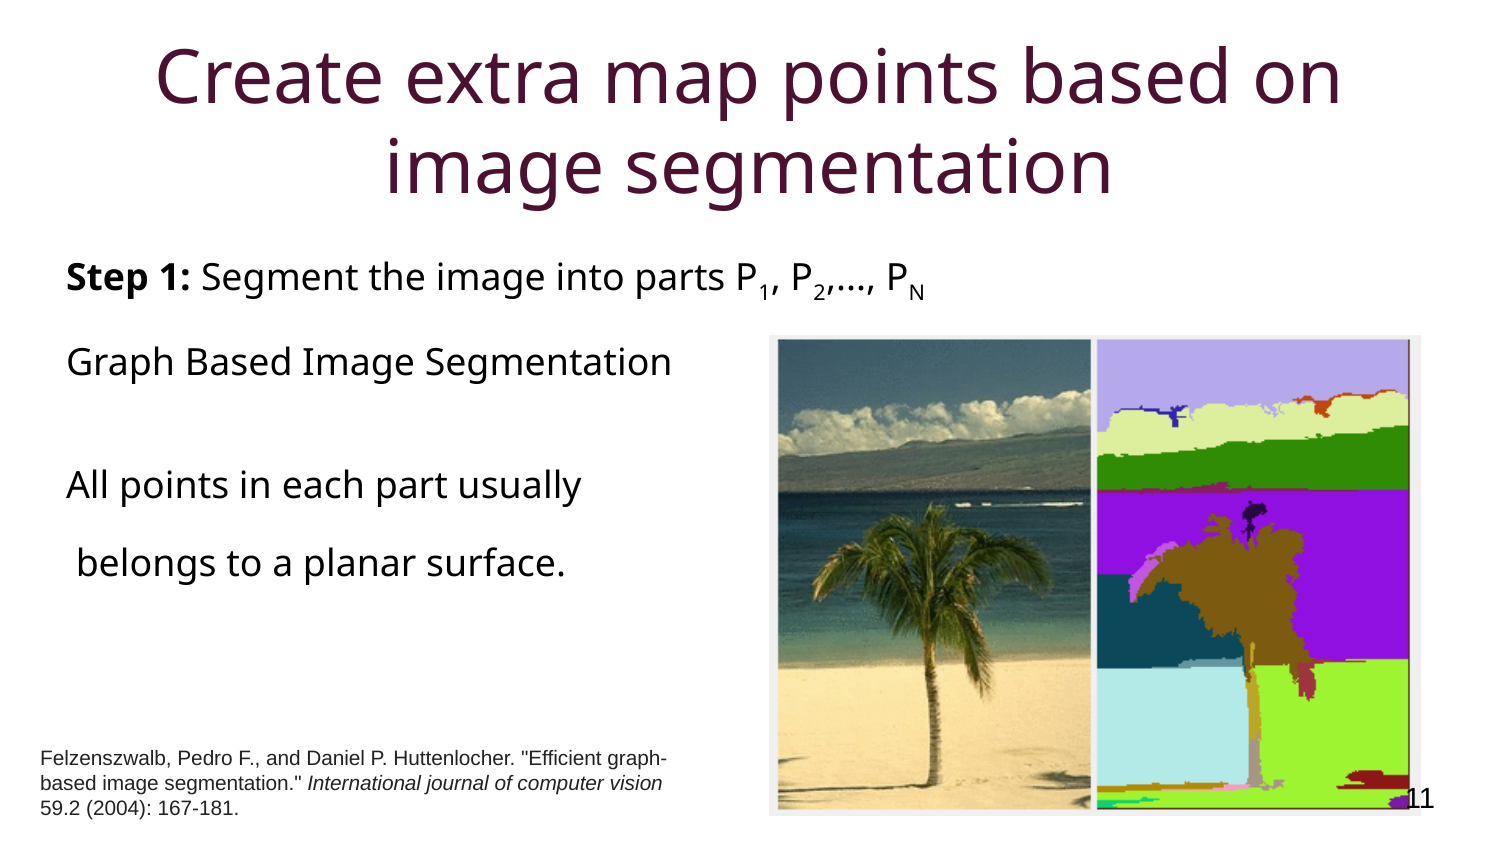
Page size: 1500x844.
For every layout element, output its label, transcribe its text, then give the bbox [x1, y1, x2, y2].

slide_number <number> [1389, 764, 1480, 830]
list Step 1: Segment the image into parts P1, P2,..., PN Graph Based Image Segmentation All points in each part usually belongs to a planar surface. [51, 238, 1449, 792]
text_box Felzenszwalb, Pedro F., and Daniel P. Huttenlocher. "Efficient graph-based image segmentation." International journal of computer vision 59.2 (2004): 167-181. [25, 729, 719, 832]
title Create extra map points based on image segmentation [51, 13, 1449, 218]
picture [769, 335, 1421, 816]
